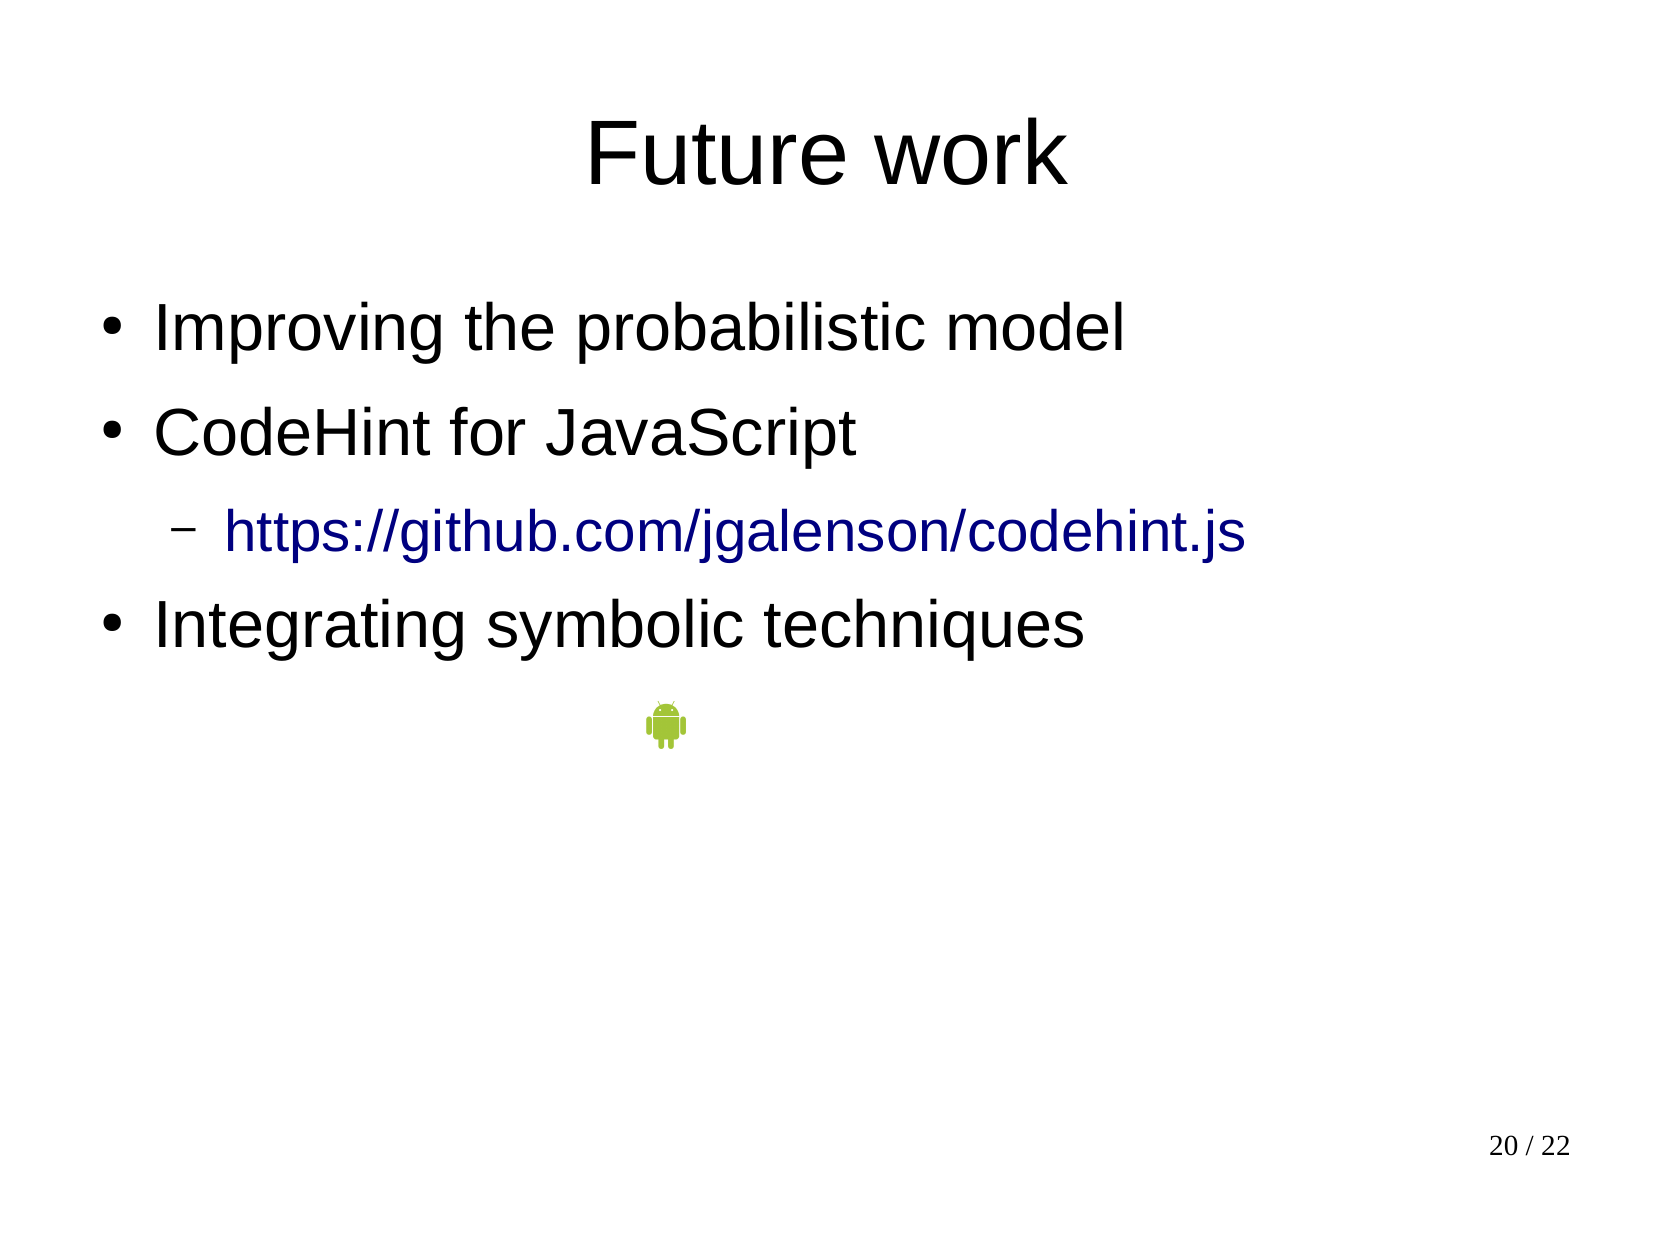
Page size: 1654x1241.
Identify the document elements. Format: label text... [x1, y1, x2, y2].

title Future work [82, 49, 1571, 257]
list Improving the probabilistic model CodeHint for JavaScript https://github.com/jgalenson/codehint.js Integrating symbolic techniques [82, 290, 1571, 1010]
picture [645, 700, 958, 1066]
